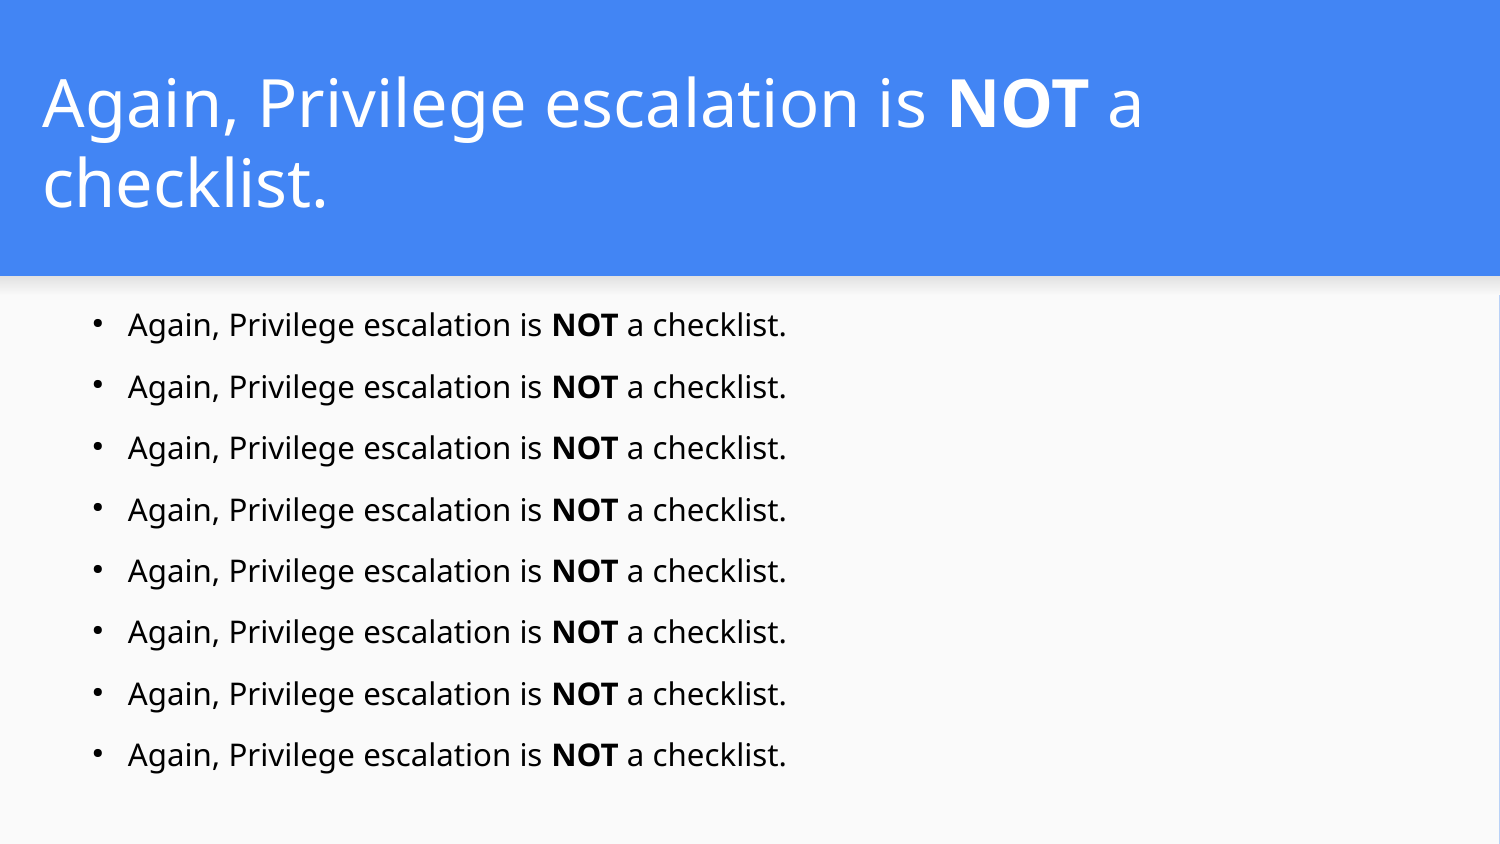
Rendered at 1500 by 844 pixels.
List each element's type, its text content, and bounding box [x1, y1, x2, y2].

title Again, Privilege escalation is NOT a checklist. [27, 110, 1427, 236]
list Again, Privilege escalation is NOT a checklist. Again, Privilege escalation is NOT a checklist. Again, Privilege escalation is NOT a checklist. Again, Privilege escalation is NOT a checklist. Again, Privilege escalation is NOT a checklist. Again, Privilege escalation is NOT a checklist. Again, Privilege escalation is NOT a checklist. Again, Privilege escalation is NOT a checklist. [77, 290, 1427, 736]
